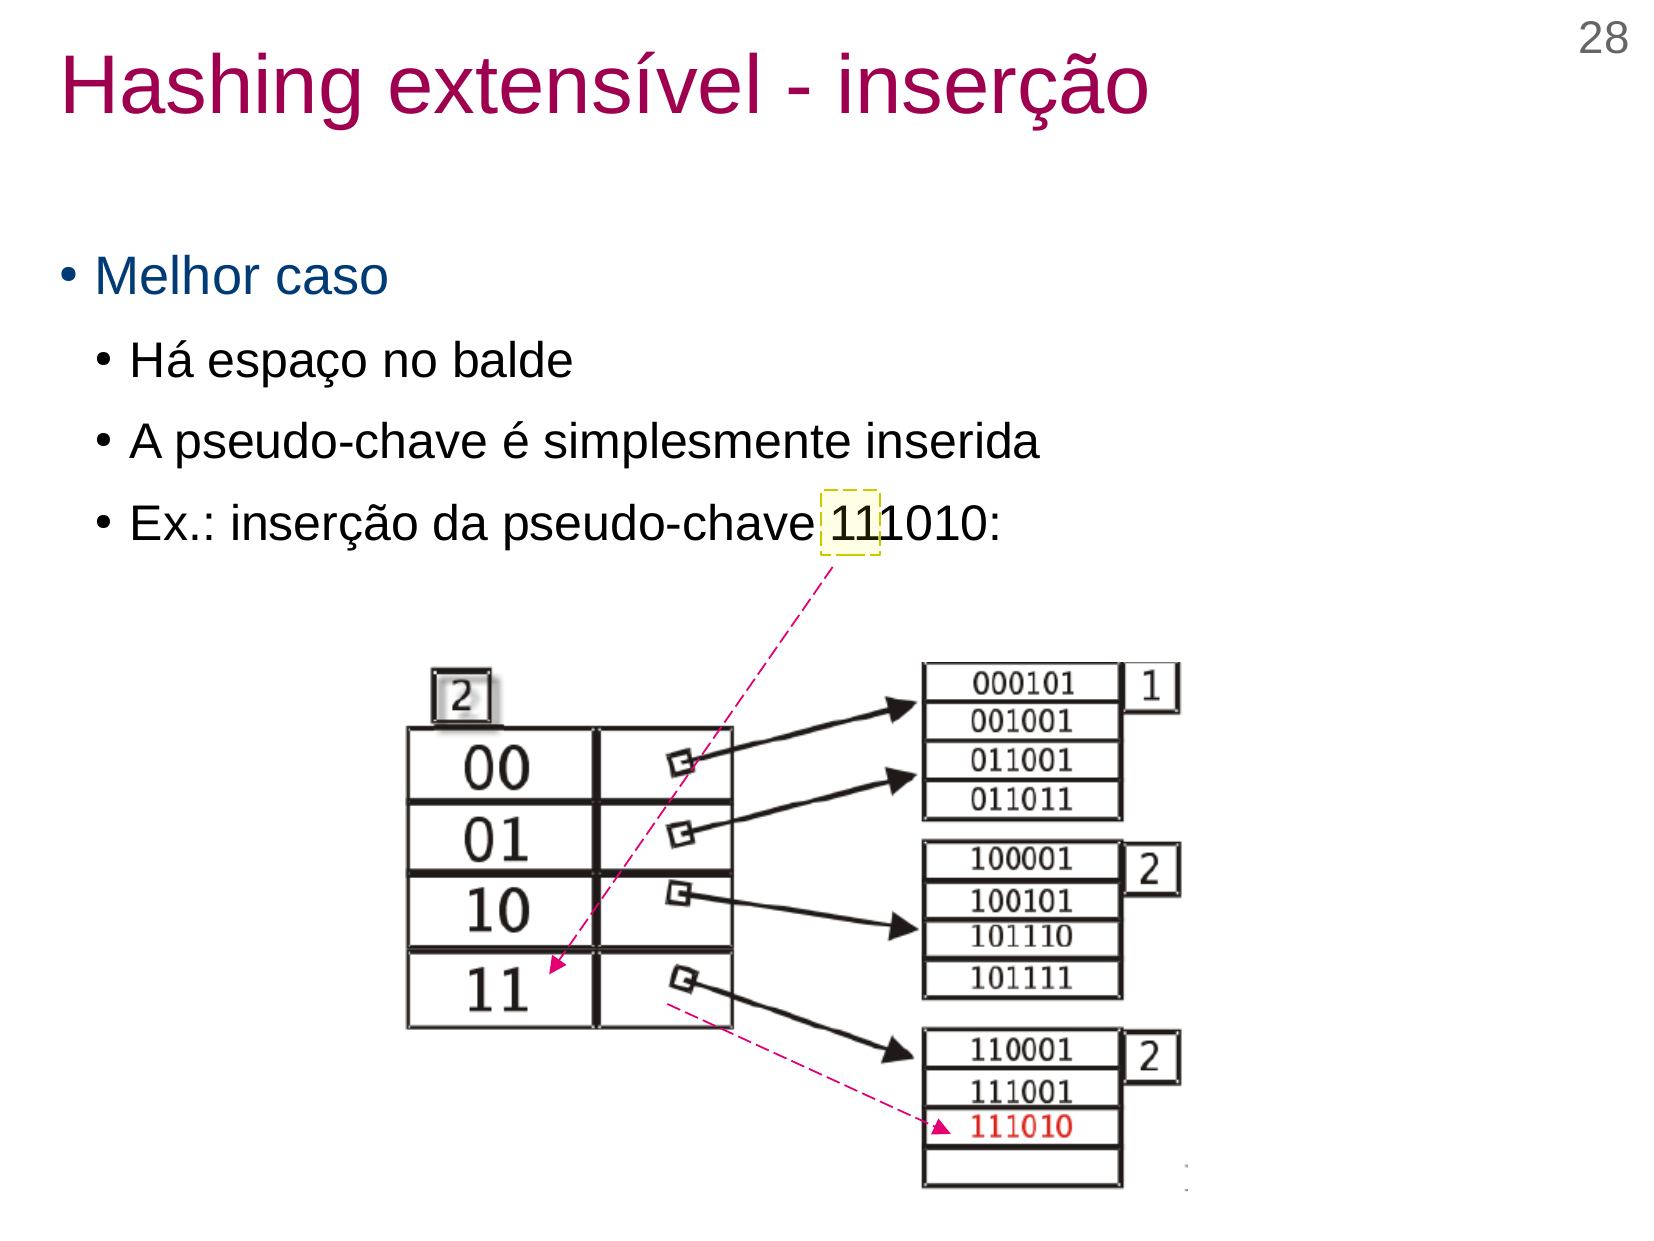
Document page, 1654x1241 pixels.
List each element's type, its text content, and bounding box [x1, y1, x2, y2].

list Melhor caso Há espaço no balde A pseudo-chave é simplesmente inserida Ex.: inserção da pseudo-chave 111010: [59, 236, 1595, 1211]
picture [401, 662, 1188, 1199]
title Hashing extensível - inserção [59, 29, 1595, 148]
text_box [820, 490, 880, 556]
